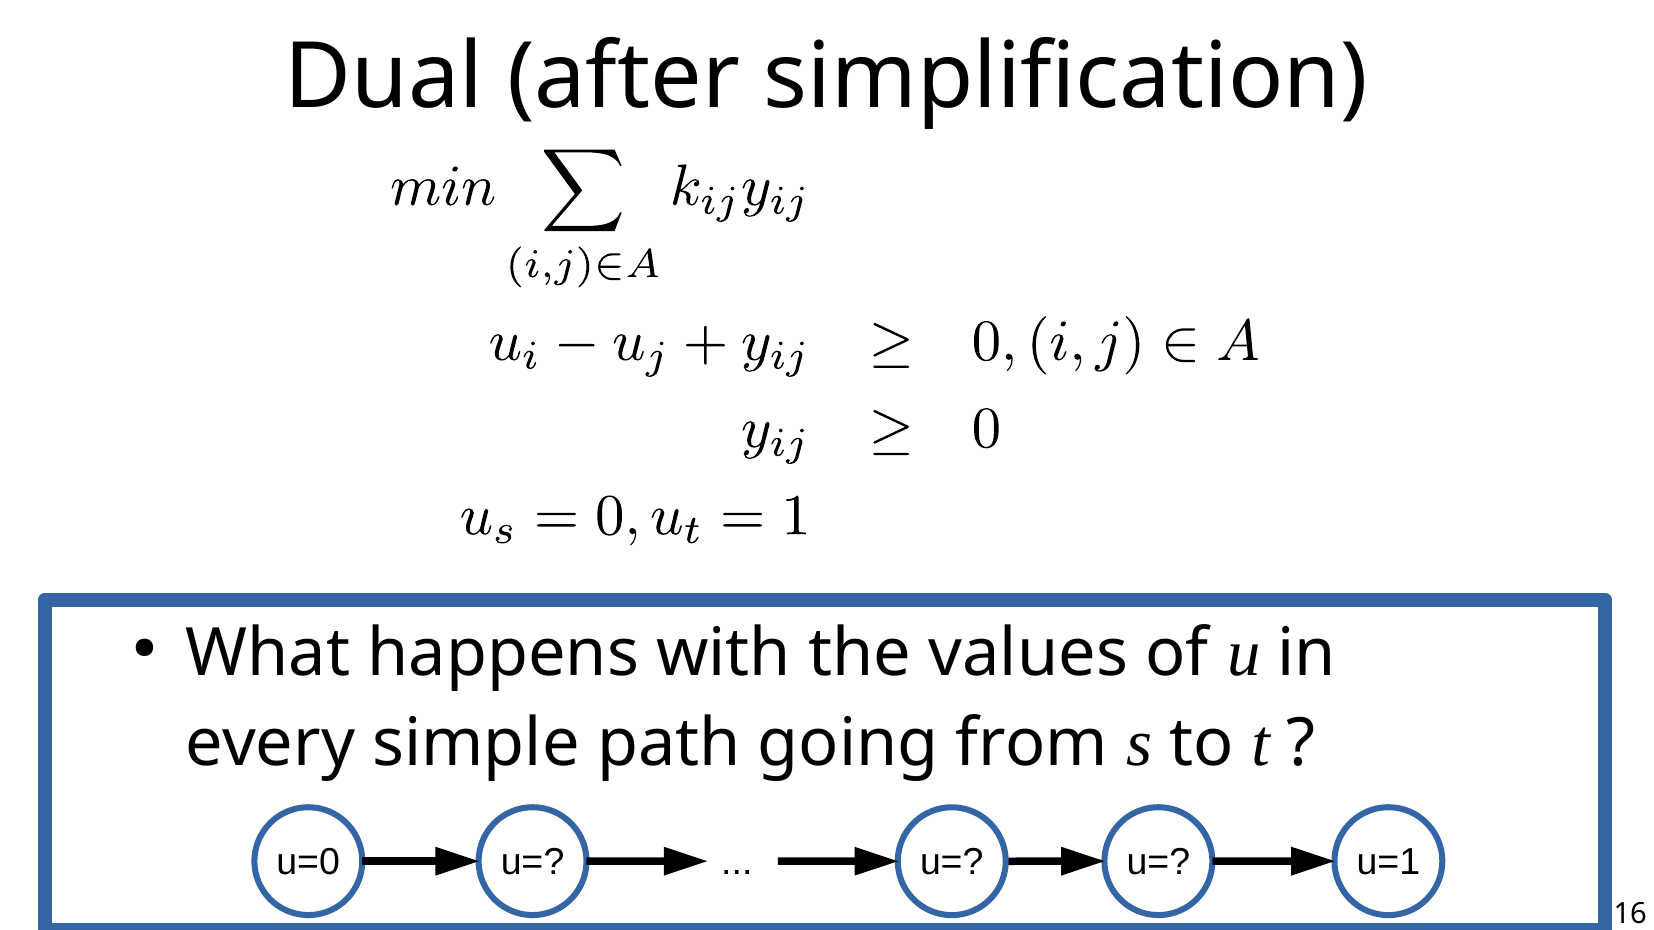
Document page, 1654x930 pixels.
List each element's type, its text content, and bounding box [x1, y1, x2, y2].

text_box u=? [897, 807, 1006, 916]
text_box u=? [1104, 807, 1213, 916]
title Dual (after simplification) [82, 8, 1571, 135]
text_box u=? [478, 807, 587, 916]
text_box ... [678, 828, 796, 895]
text_box [390, 143, 1260, 546]
text_box u=1 [1334, 807, 1443, 916]
text_box What happens with the values of u in every simple path going from s to t ? [114, 607, 1474, 814]
text_box u=0 [254, 807, 363, 916]
